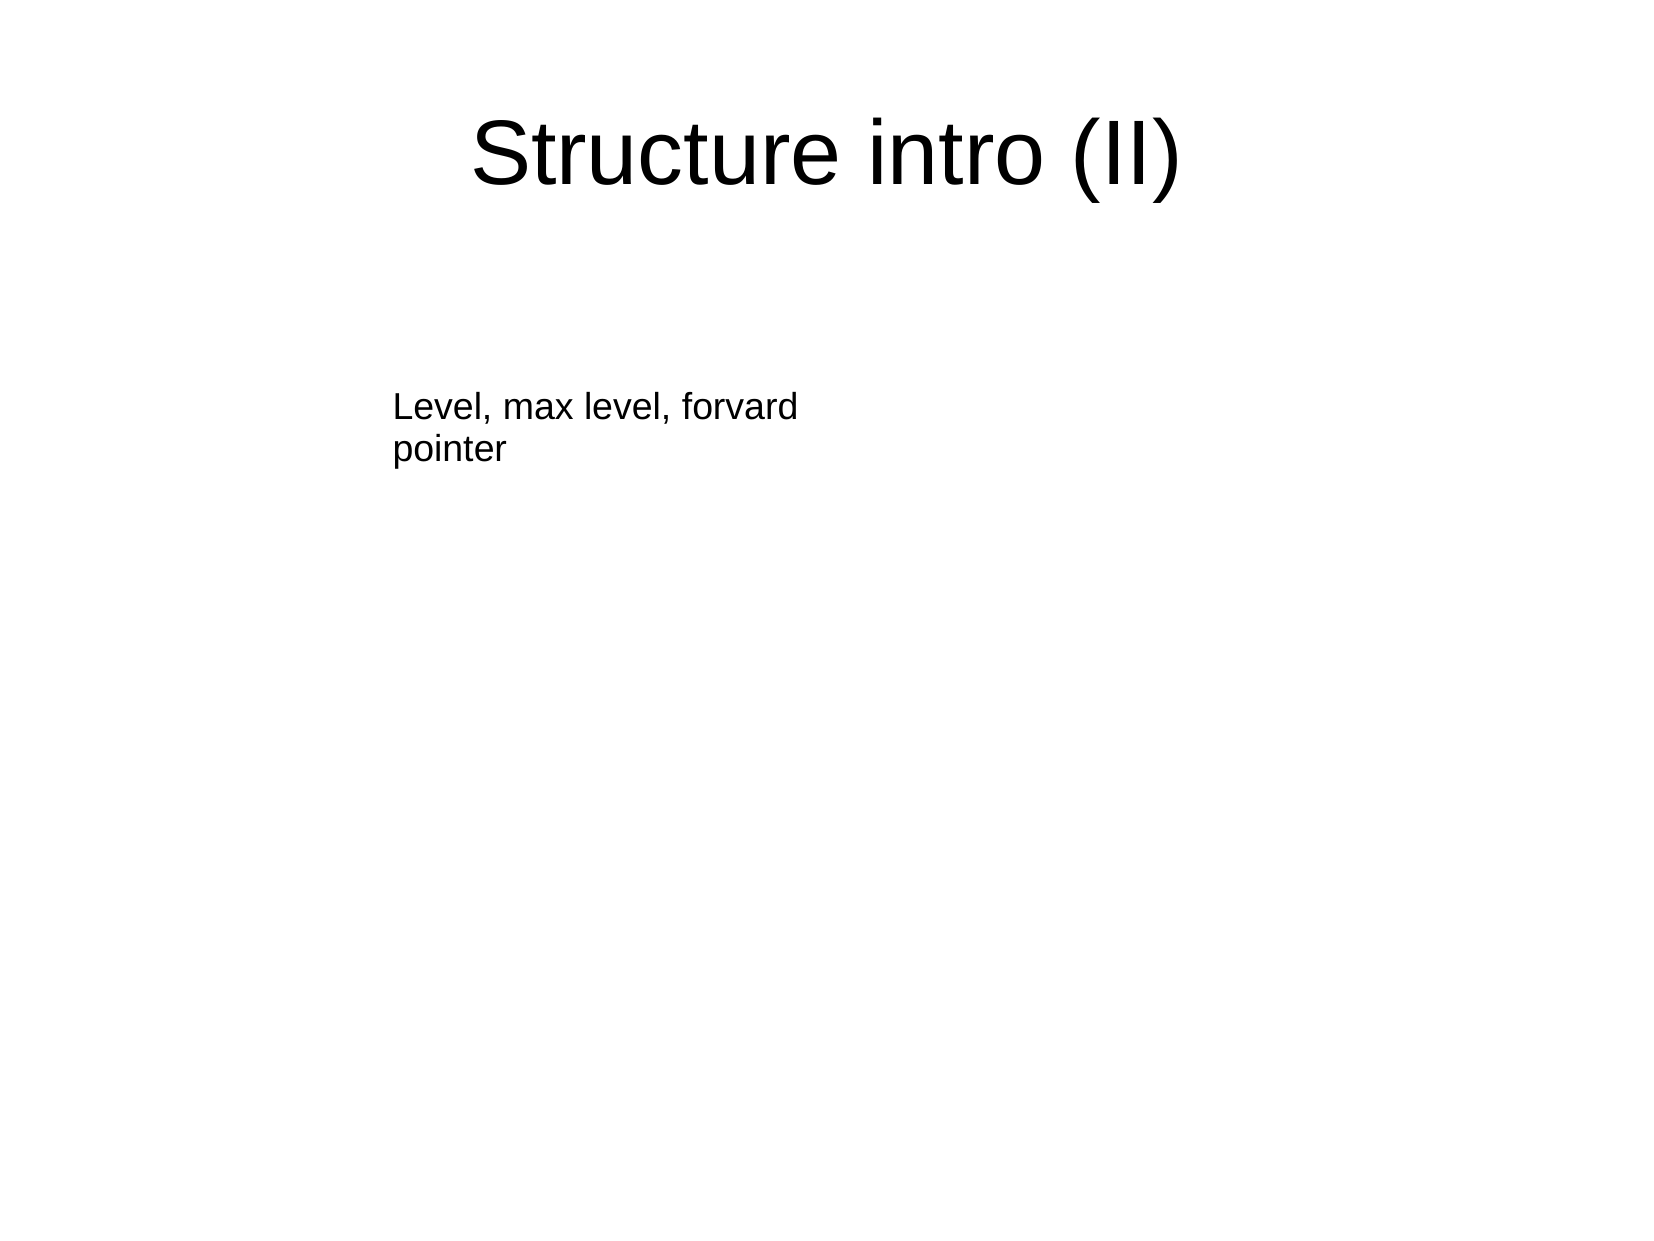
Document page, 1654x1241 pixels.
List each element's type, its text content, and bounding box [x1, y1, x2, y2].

text_box Level, max level, forvard pointer [377, 377, 922, 477]
title Structure intro (II) [82, 49, 1571, 257]
